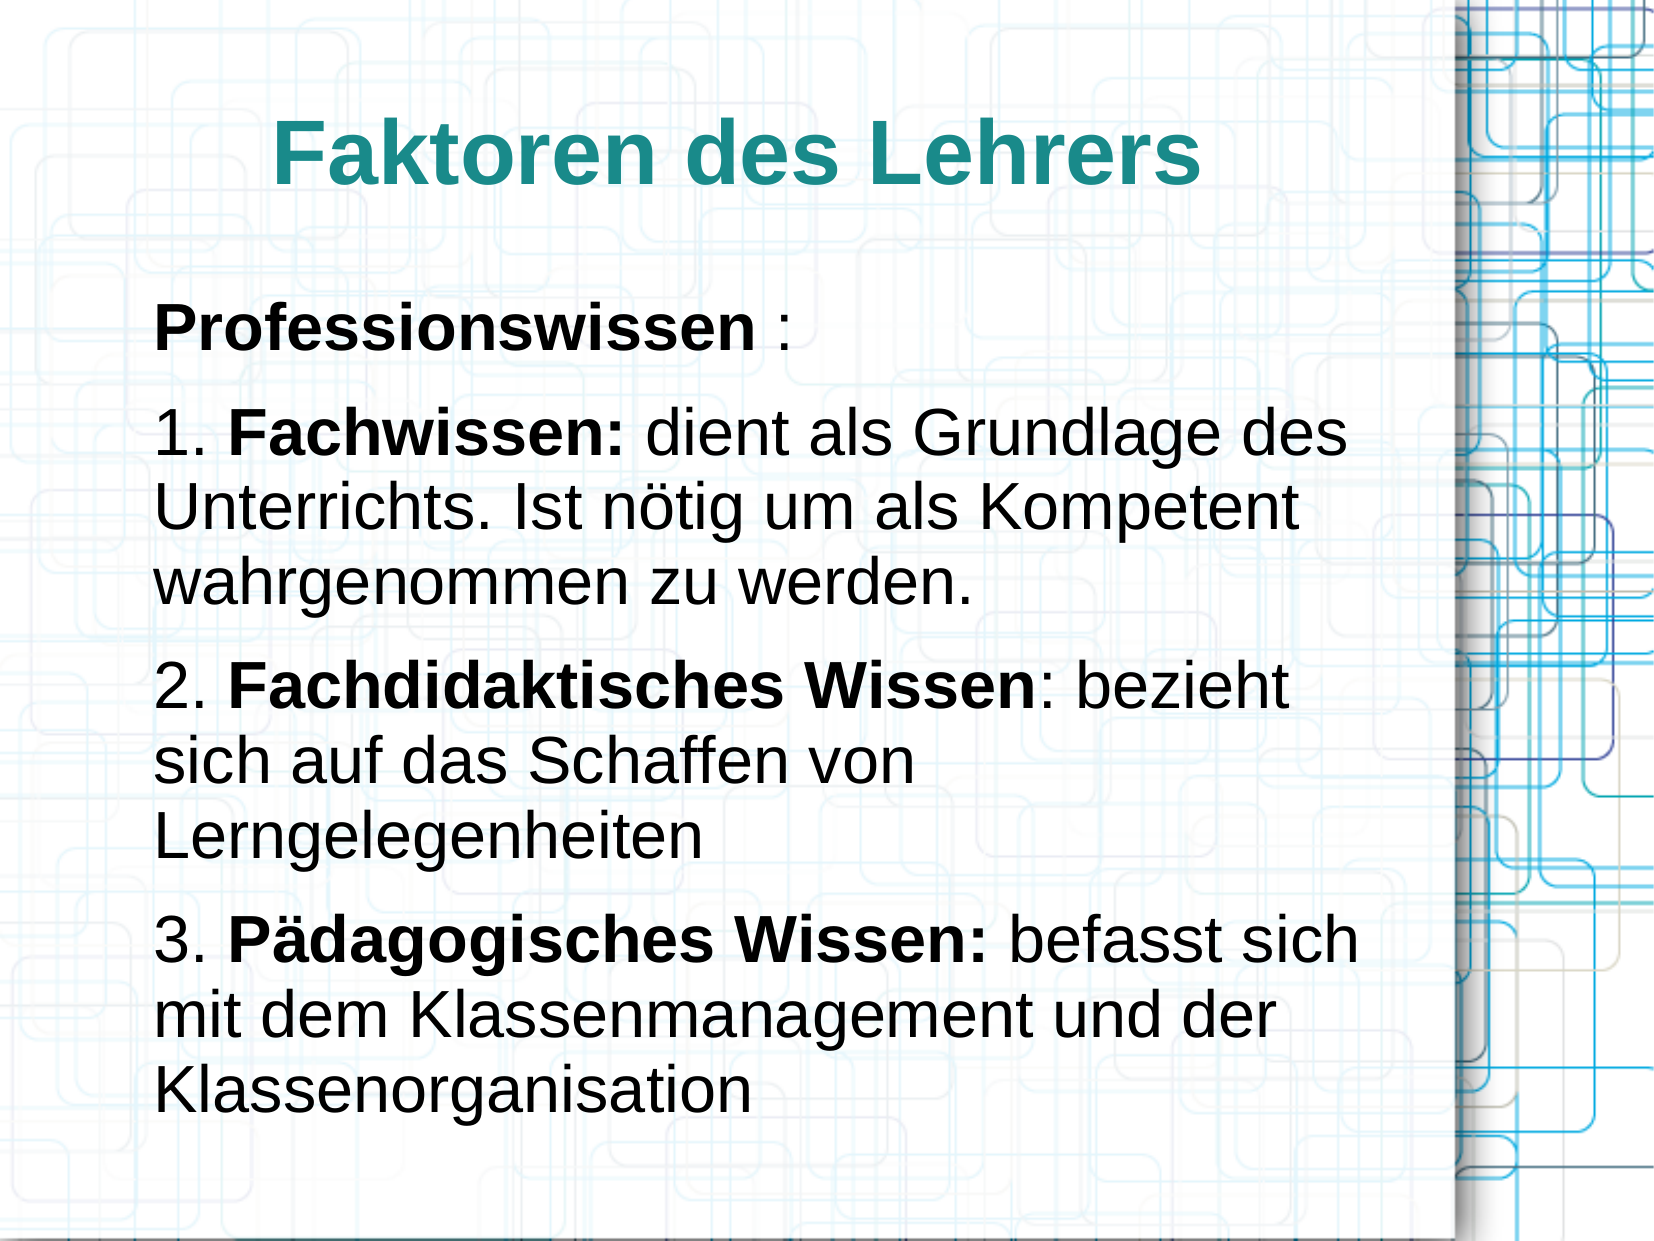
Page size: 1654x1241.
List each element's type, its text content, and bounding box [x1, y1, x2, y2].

picture [0, 0, 1654, 1241]
list Professionswissen : 1. Fachwissen: dient als Grundlage des Unterrichts. Ist nötig um als Kompetent wahrgenommen zu werden. 2. Fachdidaktisches Wissen: bezieht sich auf das Schaffen von Lerngelegenheiten 3. Pädagogisches Wissen: befasst sich mit dem Klassenmanagement und der Klassenorganisation [82, 290, 1418, 1127]
title Faktoren des Lehrers [59, 49, 1418, 257]
